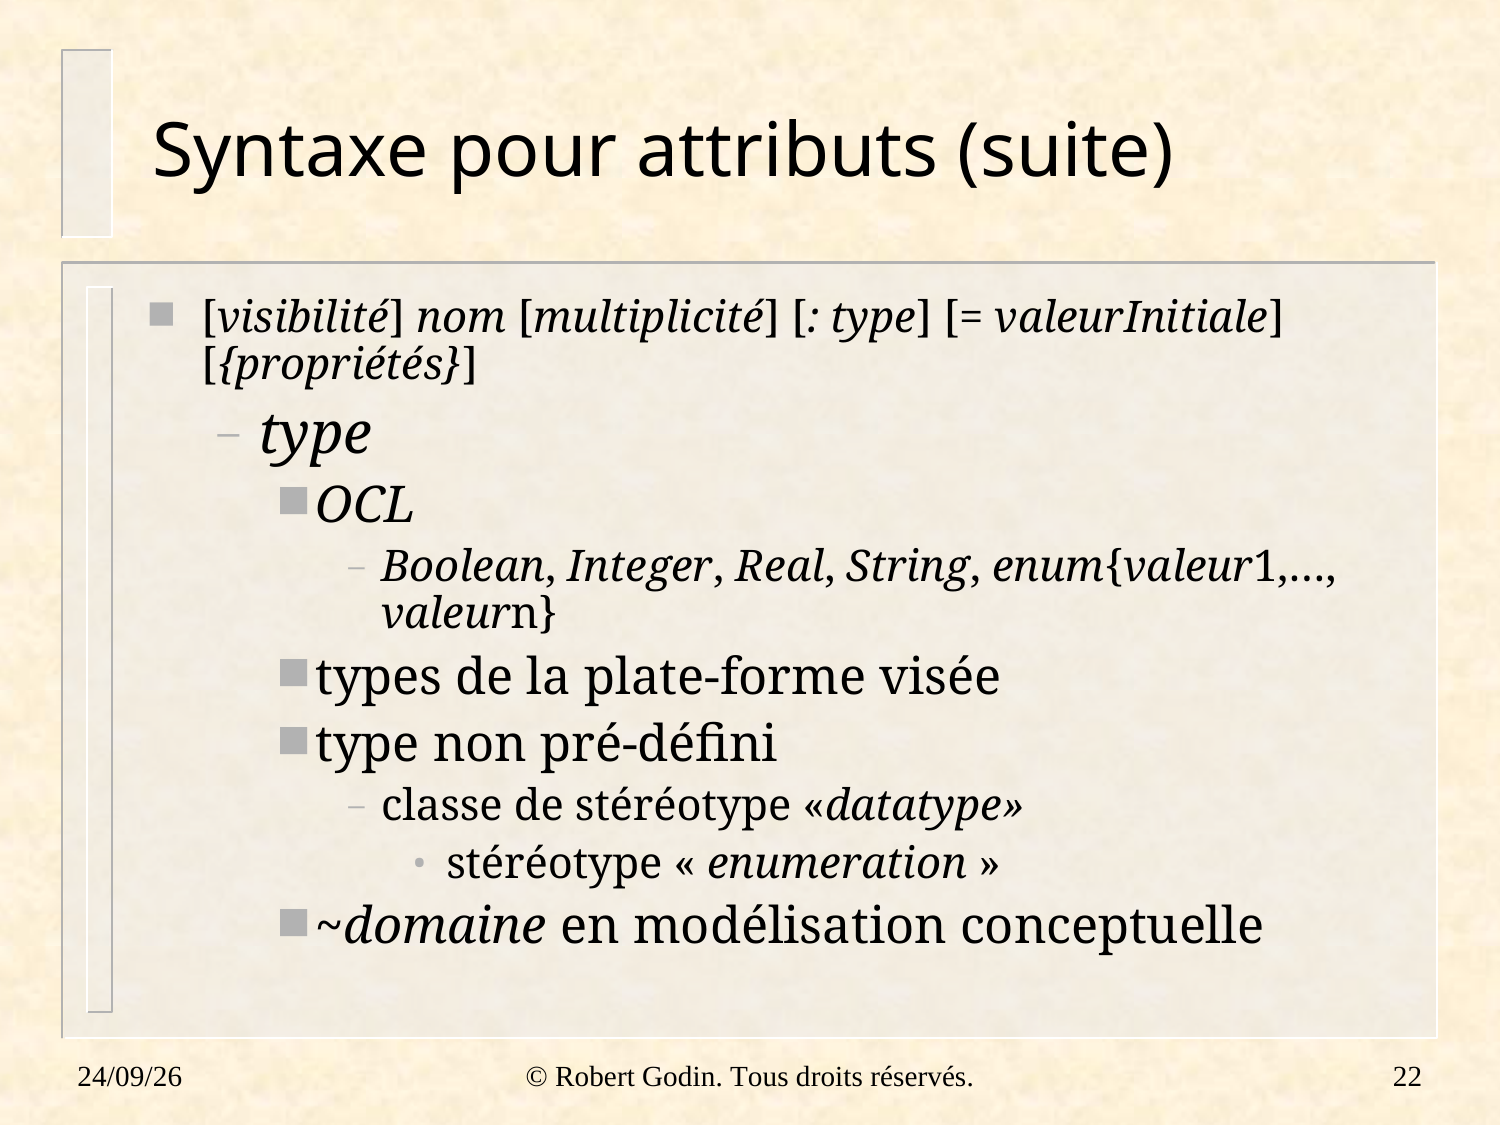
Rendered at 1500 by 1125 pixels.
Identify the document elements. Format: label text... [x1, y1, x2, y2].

list [visibilité] nom [multiplicité] [: type] [= valeurInitiale] [{propriétés}] type OCL Boolean, Integer, Real, String, enum{valeur1,…, valeurn} types de la plate-forme visée type non pré-défini classe de stéréotype «datatype» stéréotype « enumeration » ~domaine en modélisation conceptuelle [137, 287, 1413, 963]
text_box © Robert Godin. Tous droits réservés. [512, 1037, 988, 1113]
text_box <number> [1125, 1037, 1438, 1113]
picture [0, 0, 1500, 1125]
title Syntaxe pour attributs (suite) [137, 56, 1413, 238]
text_box 31/05/21 [62, 1037, 376, 1113]
